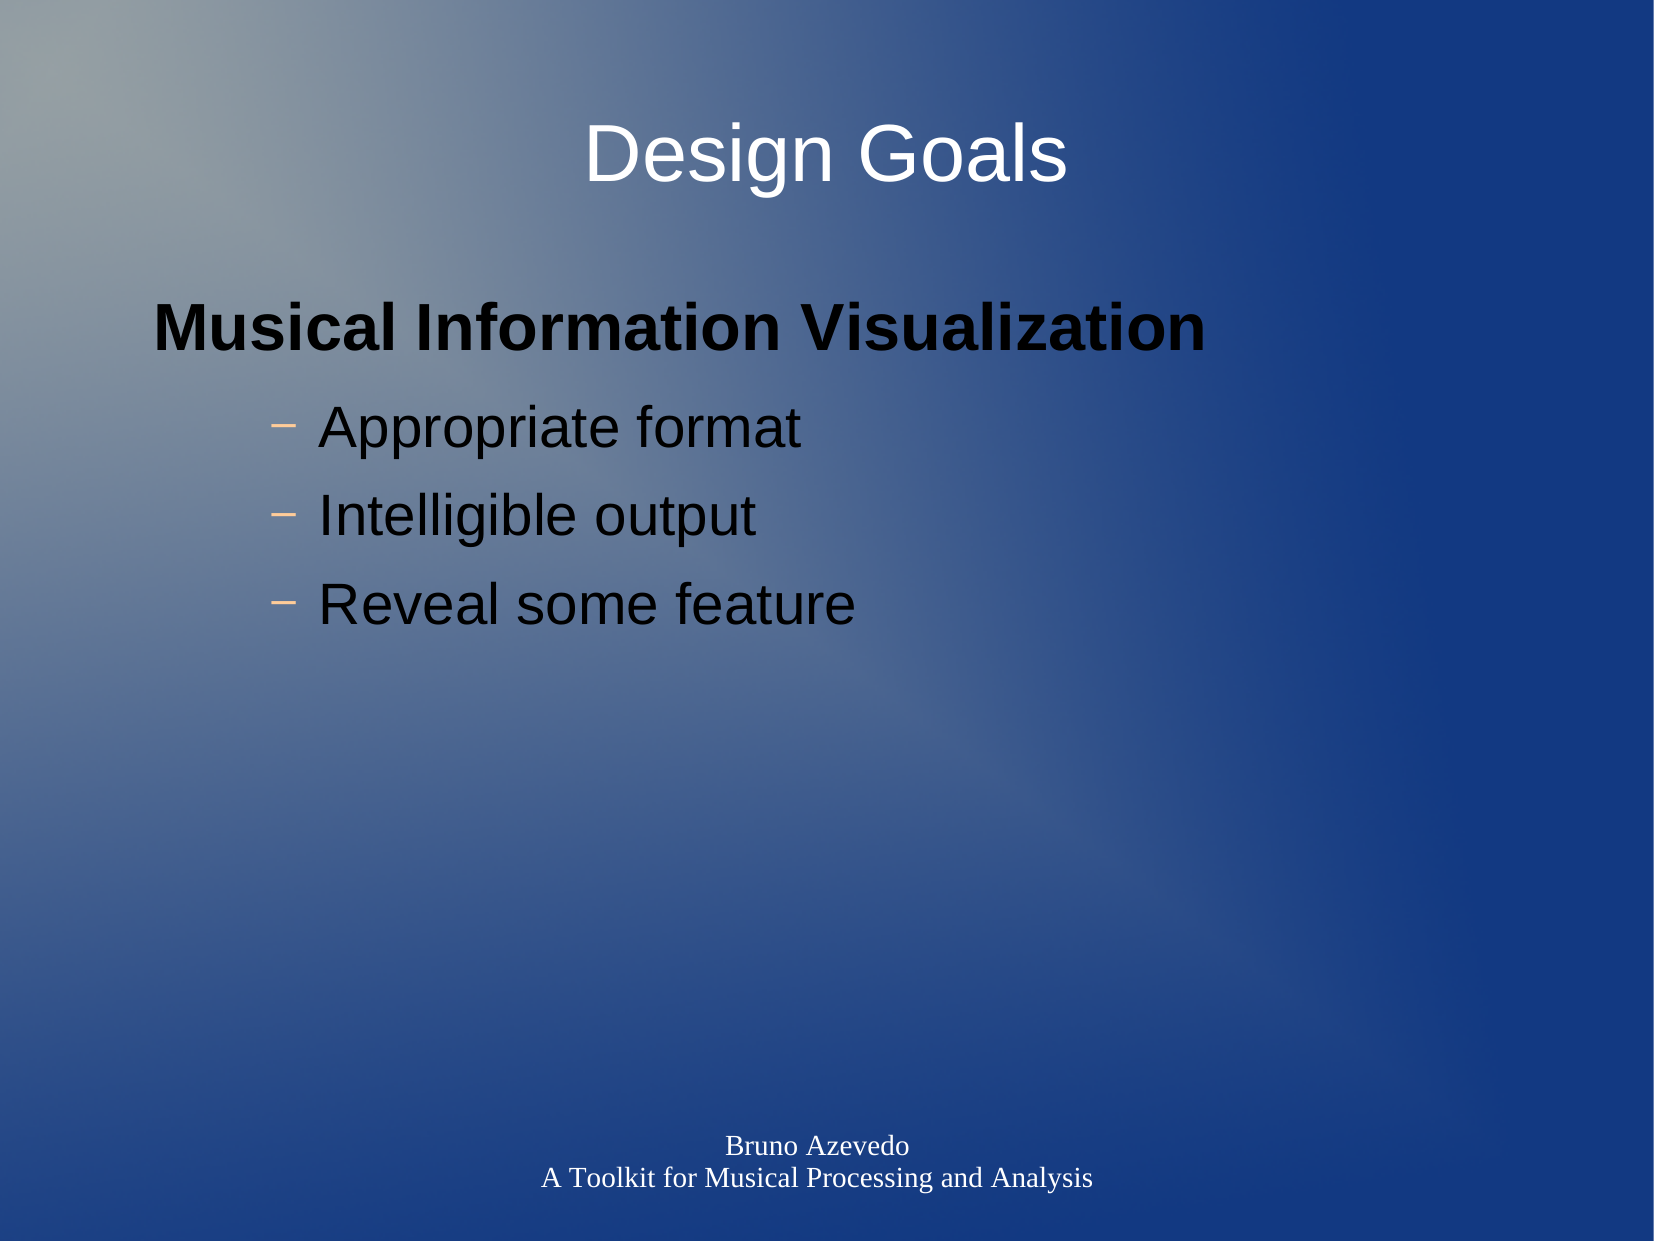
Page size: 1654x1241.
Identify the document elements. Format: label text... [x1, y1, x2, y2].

picture [0, 0, 1654, 1241]
title Design Goals [82, 49, 1571, 257]
list Musical Information Visualization Appropriate format Intelligible output Reveal some feature [82, 290, 1571, 1010]
